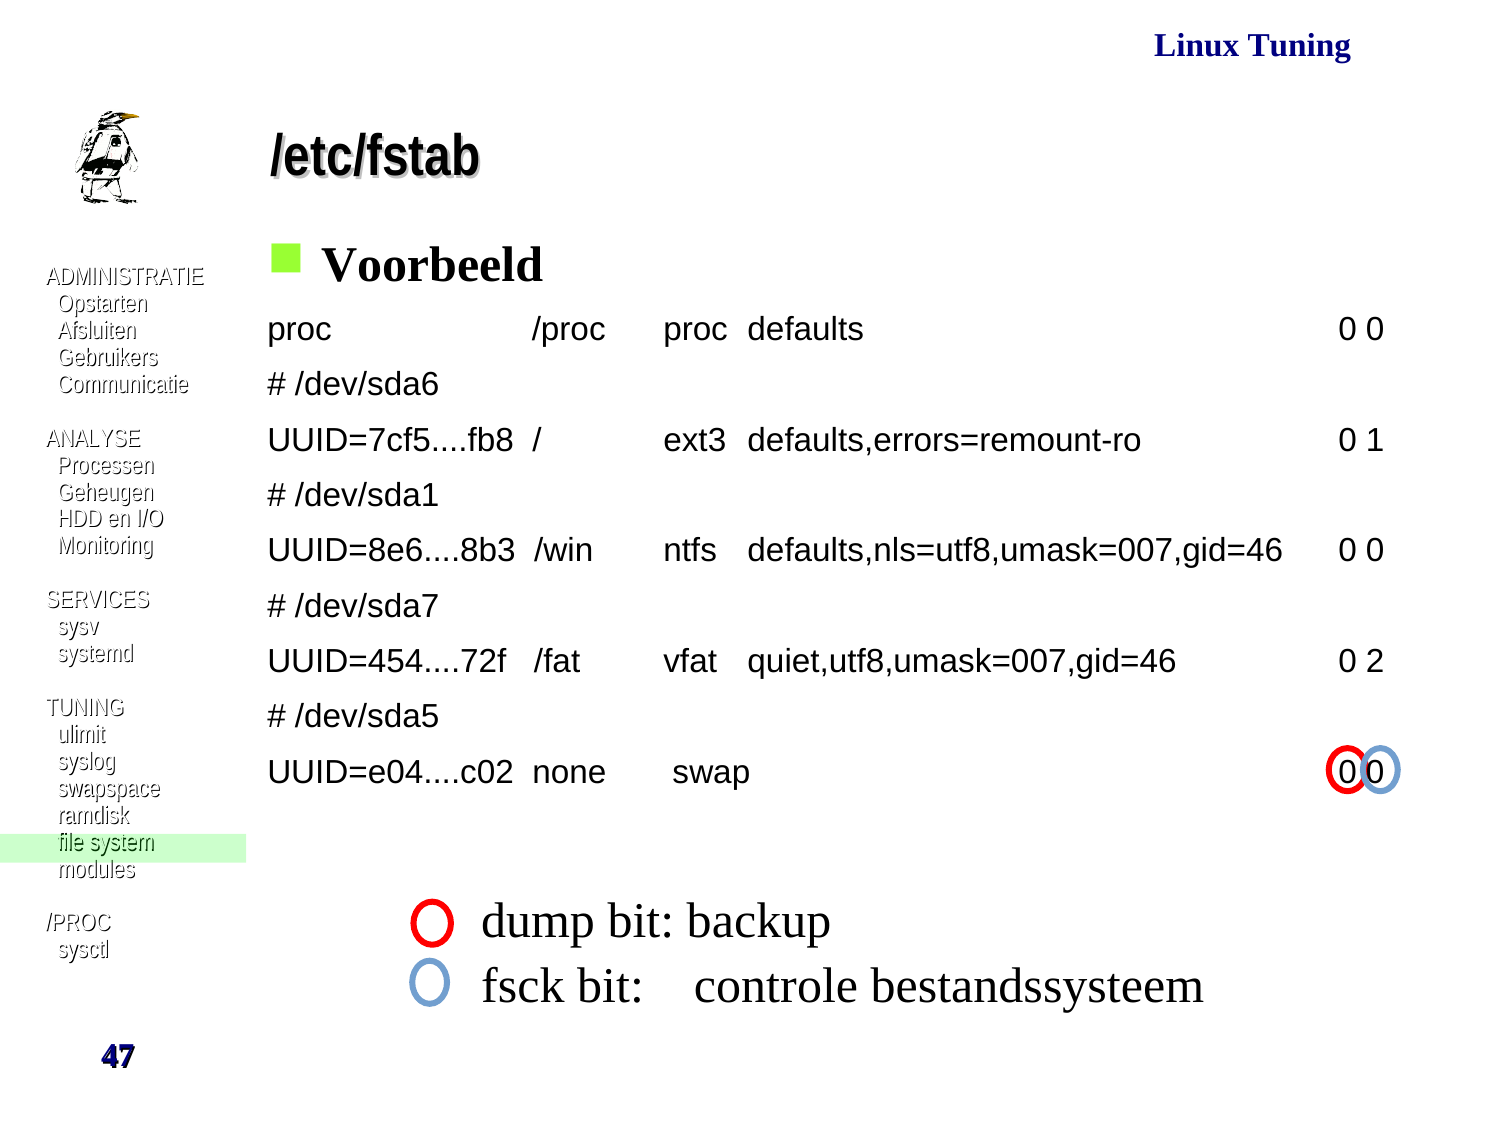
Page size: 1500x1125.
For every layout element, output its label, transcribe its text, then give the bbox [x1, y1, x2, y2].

title /etc/fstab [270, 41, 1500, 250]
text_box fsck bit: controle bestandssysteem [466, 935, 1220, 1021]
list Voorbeeld proc /proc proc defaults 0 0 # /dev/sda6 UUID=7cf5....fb8 / ext3 defaults,errors=remount-ro 0 1 # /dev/sda1 UUID=8e6....8b3 /win ntfs defaults,nls=utf8,umask=007,gid=46 0 0 # /dev/sda7 UUID=454....72f /fat vfat quiet,utf8,umask=007,gid=46 0 2 # /dev/sda5 UUID=e04....c02 none swap 0 0 [267, 227, 1489, 978]
picture [57, 105, 143, 206]
text_box [0, 833, 247, 863]
text_box dump bit: backup [466, 870, 847, 935]
